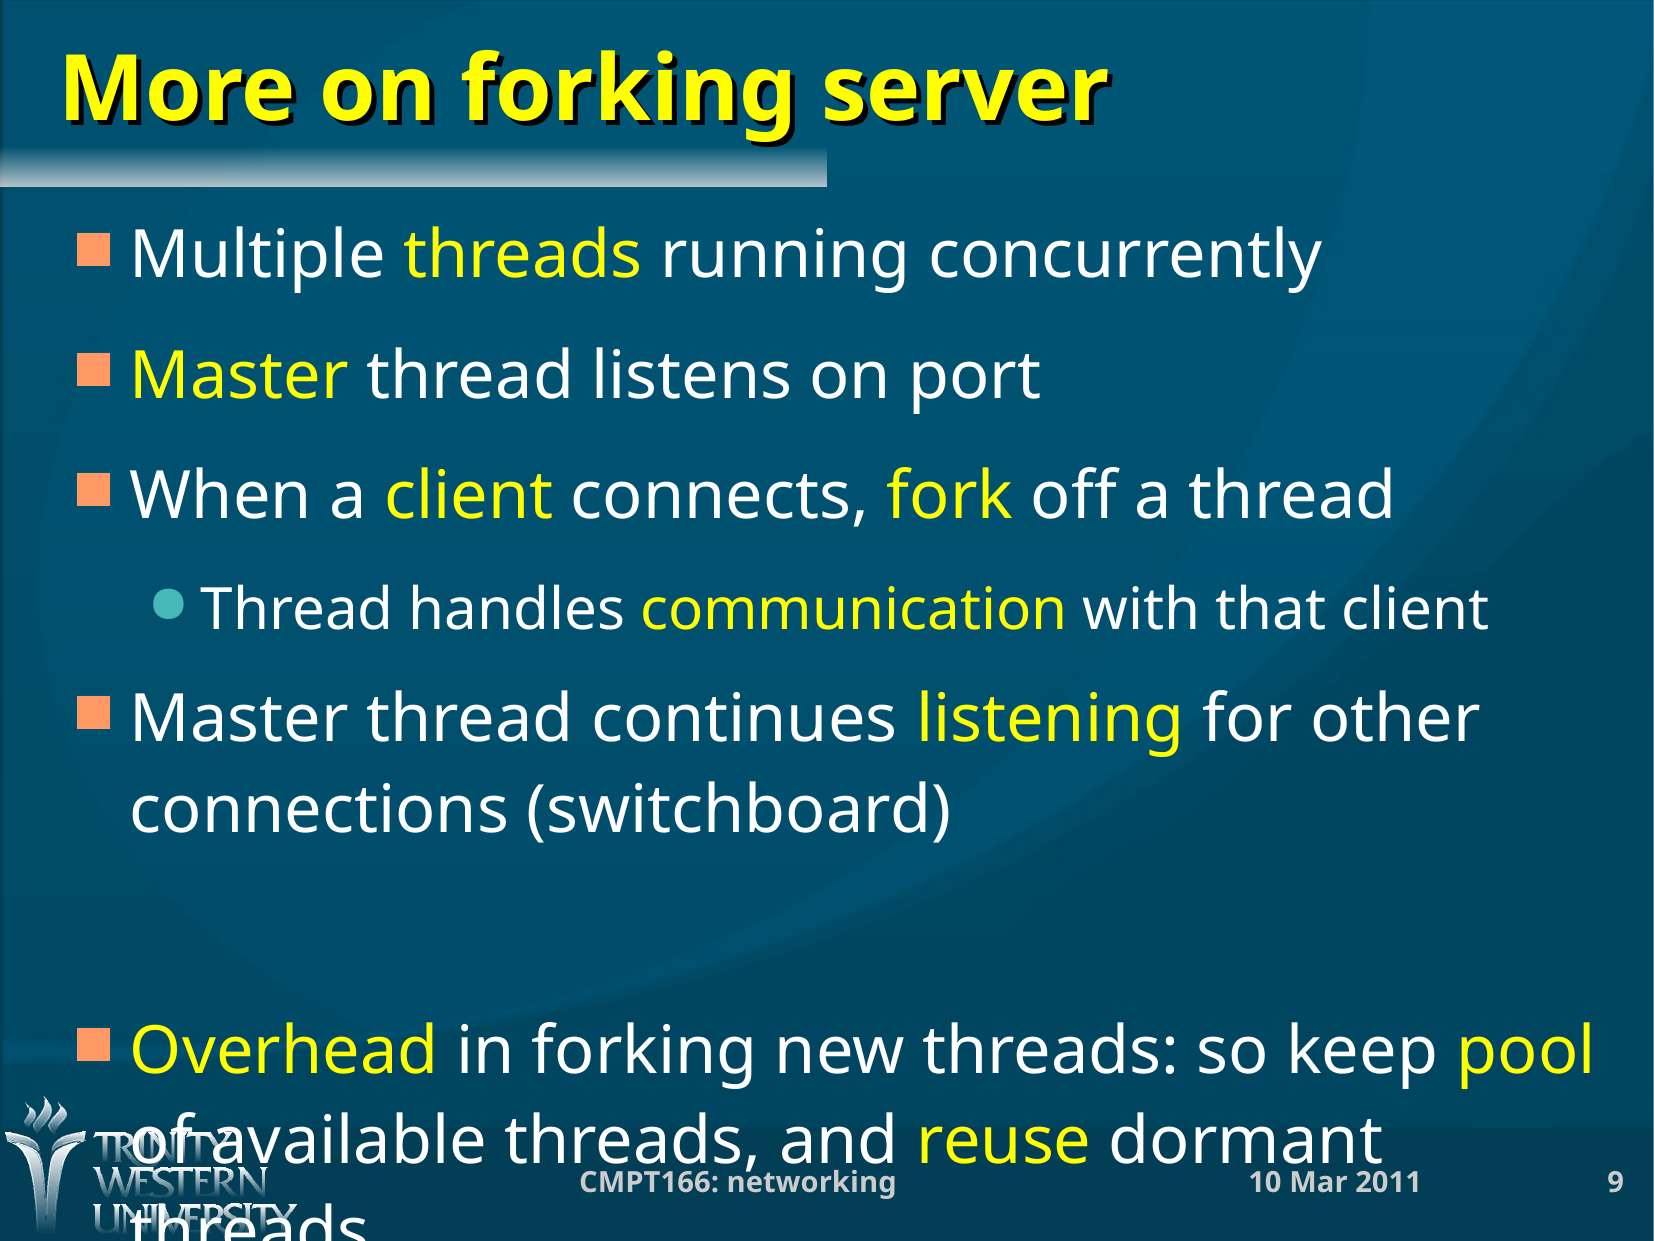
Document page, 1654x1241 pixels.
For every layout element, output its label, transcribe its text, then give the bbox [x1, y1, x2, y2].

picture [38, 1227, 54, 1232]
title More on forking server [59, 19, 1595, 148]
list Multiple threads running concurrently Master thread listens on port When a client connects, fork off a thread Thread handles communication with that client Master thread continues listening for other connections (switchboard) Overhead in forking new threads: so keep pool of available threads, and reuse dormant threads [59, 206, 1625, 1146]
title Running out of IP space: IPv6 [0, 154, 827, 158]
